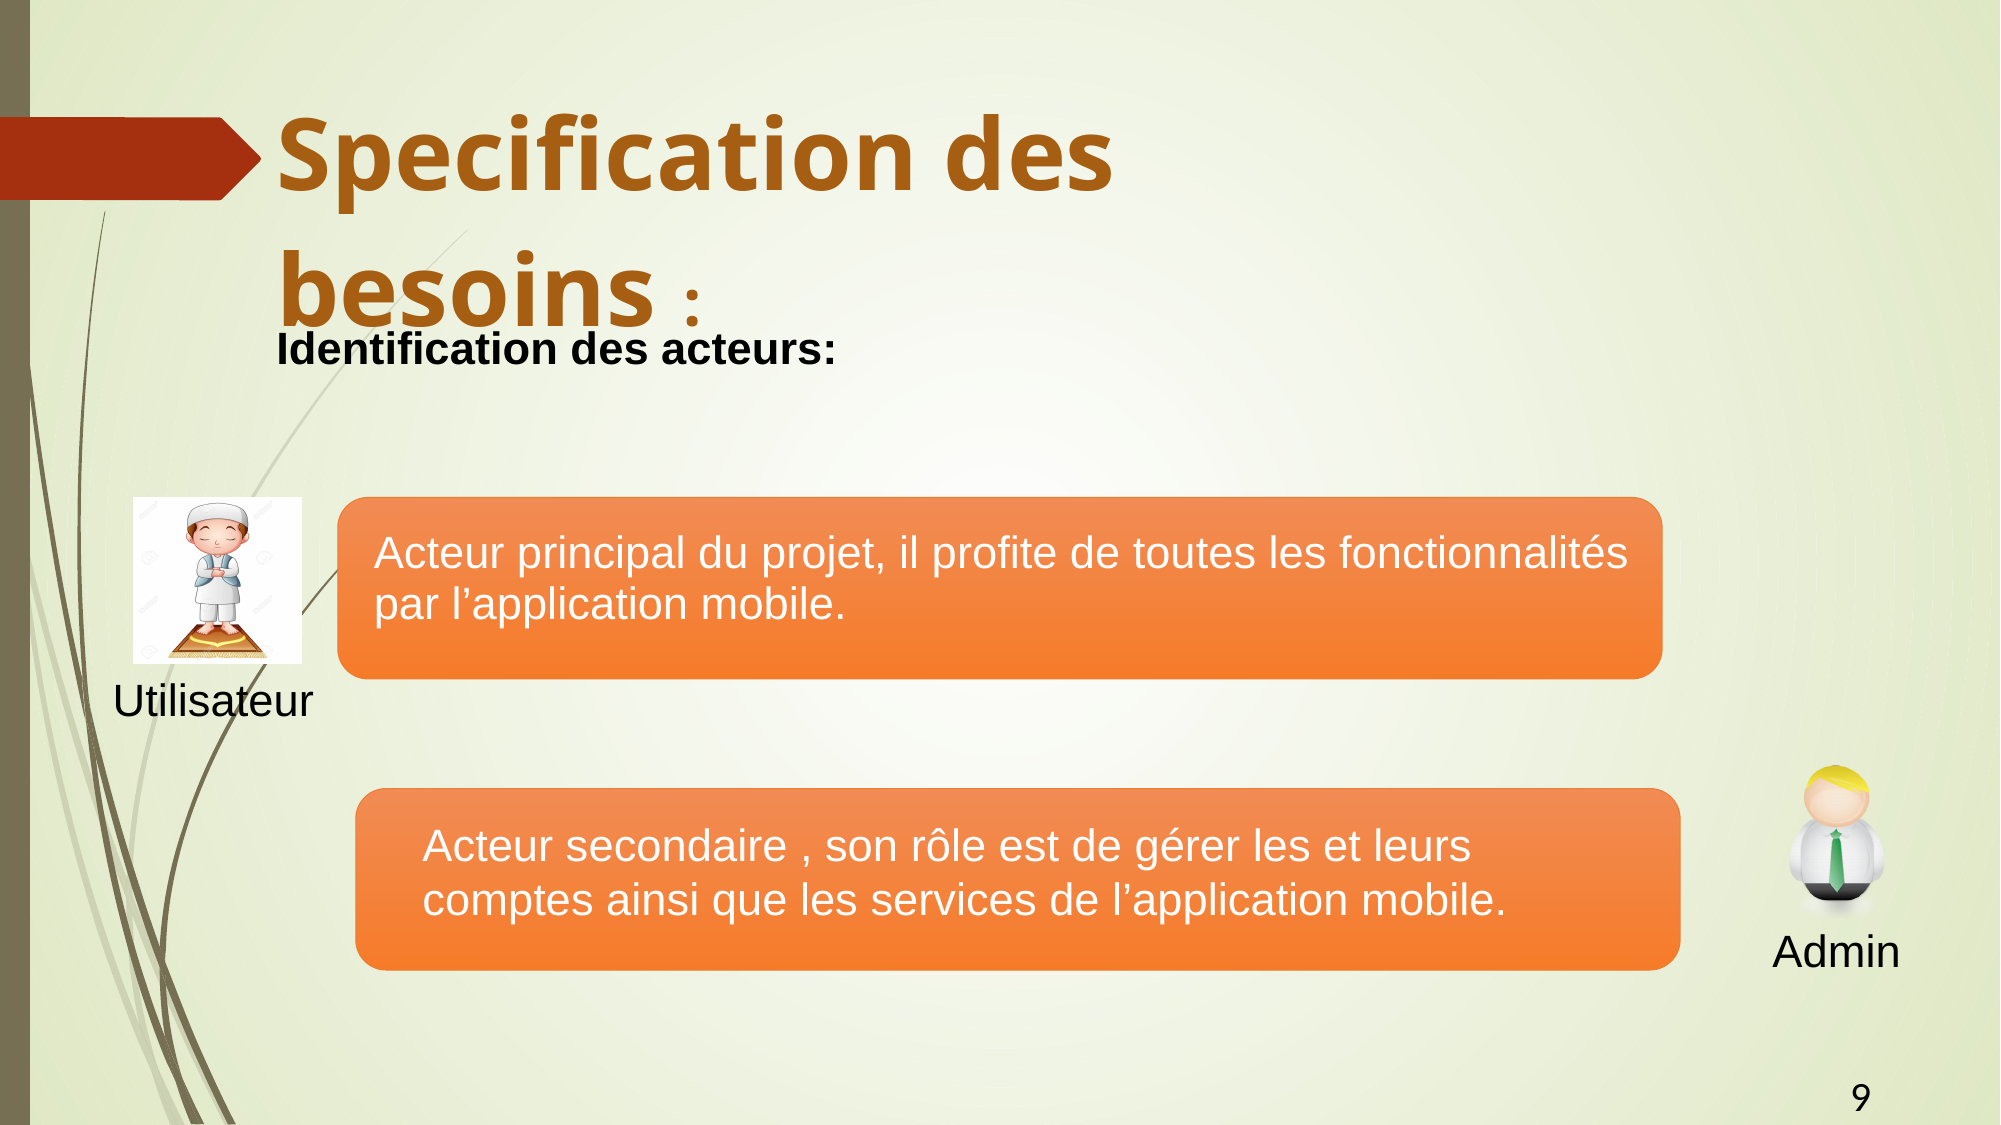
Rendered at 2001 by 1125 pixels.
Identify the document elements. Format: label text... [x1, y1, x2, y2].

picture [1774, 753, 1902, 917]
text_box Acteur principal du projet, il profite de toutes les fonctionnalités par l’application mobile. [355, 519, 1663, 643]
text_box Admin [1754, 917, 1921, 989]
text_box 9 [1835, 1062, 1978, 1125]
text_box Specification des besoins : [258, 74, 1492, 337]
text_box [337, 497, 1663, 679]
text_box Acteur secondaire , son rôle est de gérer les et leurs comptes ainsi que les services de l’application mobile. [404, 806, 1663, 936]
text_box Identification des acteurs: [258, 314, 945, 384]
text_box [355, 788, 1681, 971]
picture [133, 497, 302, 663]
text_box Utilisateur [97, 663, 356, 734]
